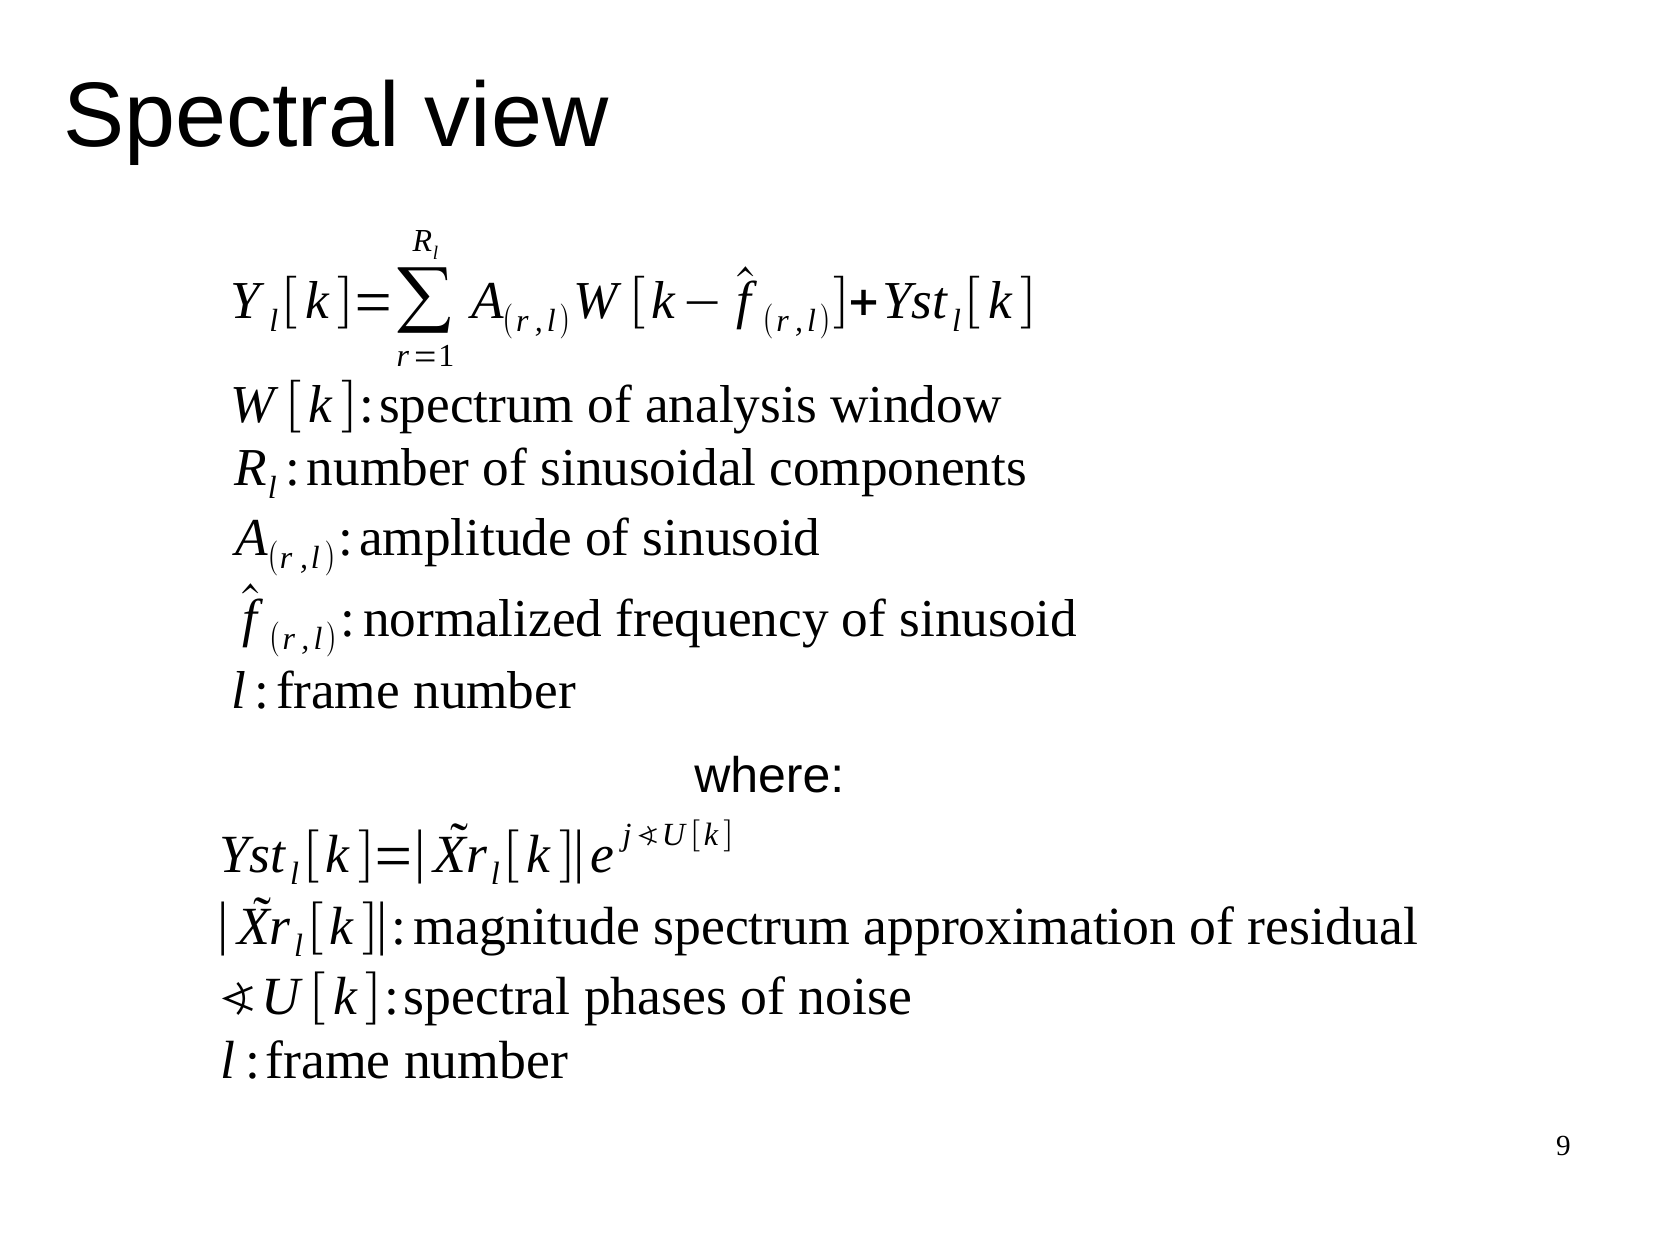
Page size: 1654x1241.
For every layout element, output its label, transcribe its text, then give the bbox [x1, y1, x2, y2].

text_box where: [679, 736, 860, 812]
title Spectral view [63, 21, 1414, 209]
chart [207, 816, 1427, 1153]
chart [225, 223, 1087, 782]
